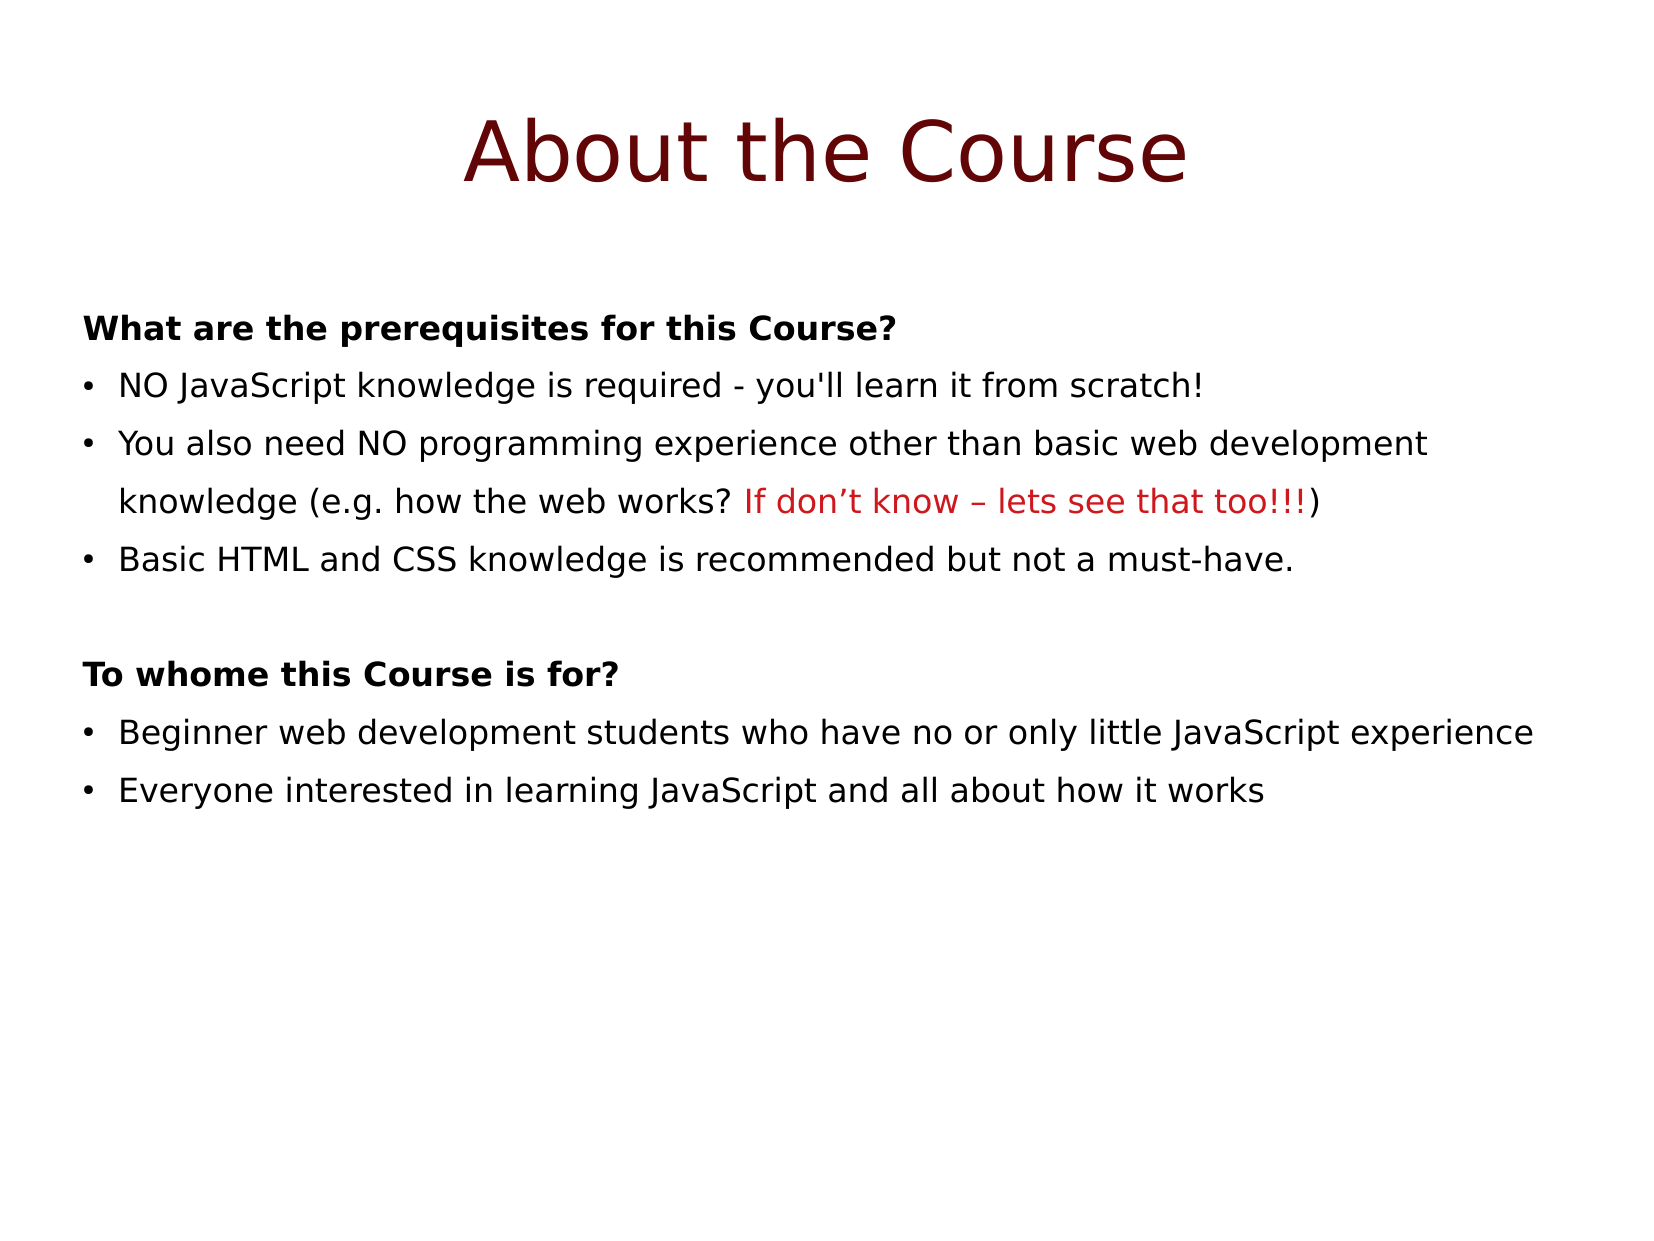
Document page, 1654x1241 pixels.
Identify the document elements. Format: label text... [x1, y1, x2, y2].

title About the Course [82, 49, 1571, 257]
subtitle What are the prerequisites for this Course? NO JavaScript knowledge is required - you'll learn it from scratch! You also need NO programming experience other than basic web development knowledge (e.g. how the web works? If don’t know – lets see that too!!!) Basic HTML and CSS knowledge is recommended but not a must-have. To whome this Course is for? Beginner web development students who have no or only little JavaScript experience Everyone interested in learning JavaScript and all about how it works [82, 290, 1571, 1010]
